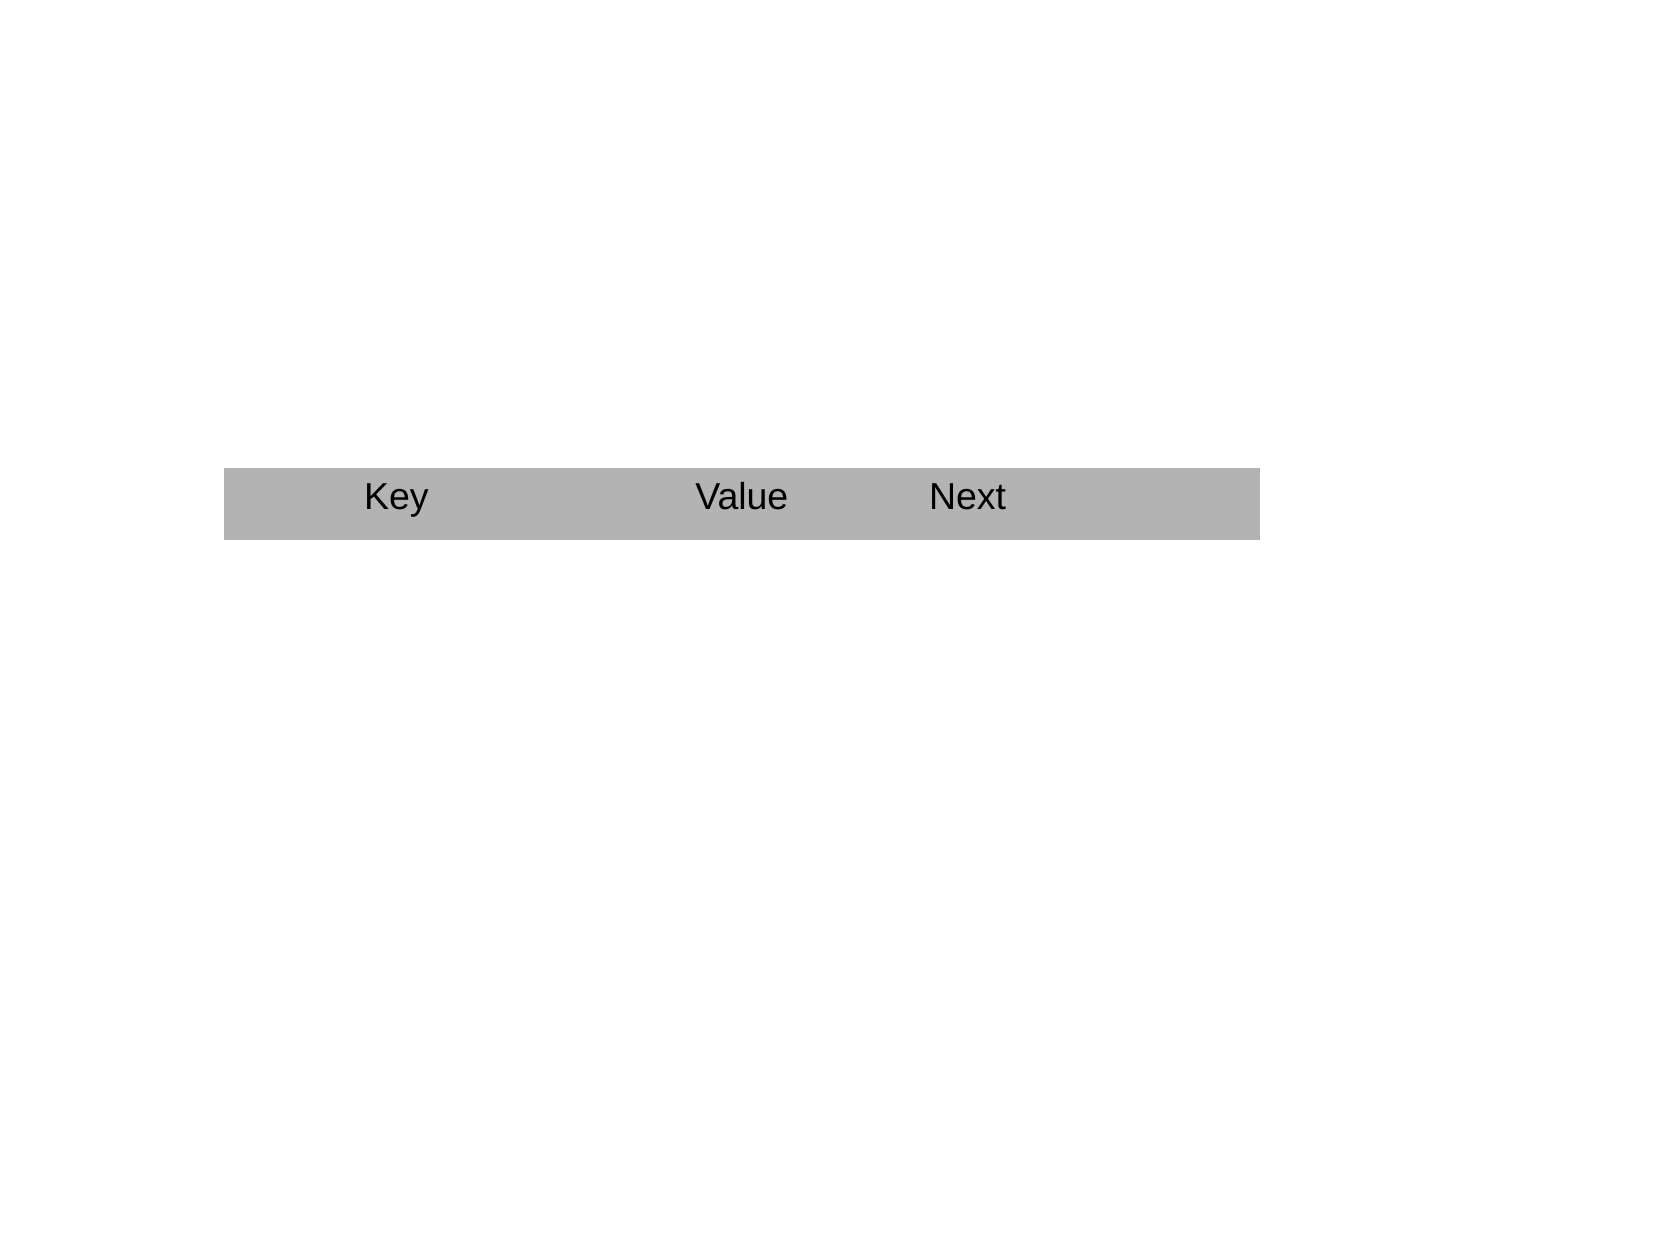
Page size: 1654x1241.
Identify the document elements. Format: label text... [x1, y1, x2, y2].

table_header Next [914, 468, 1260, 540]
table_header Value [569, 468, 914, 540]
table_header Key [224, 468, 569, 540]
